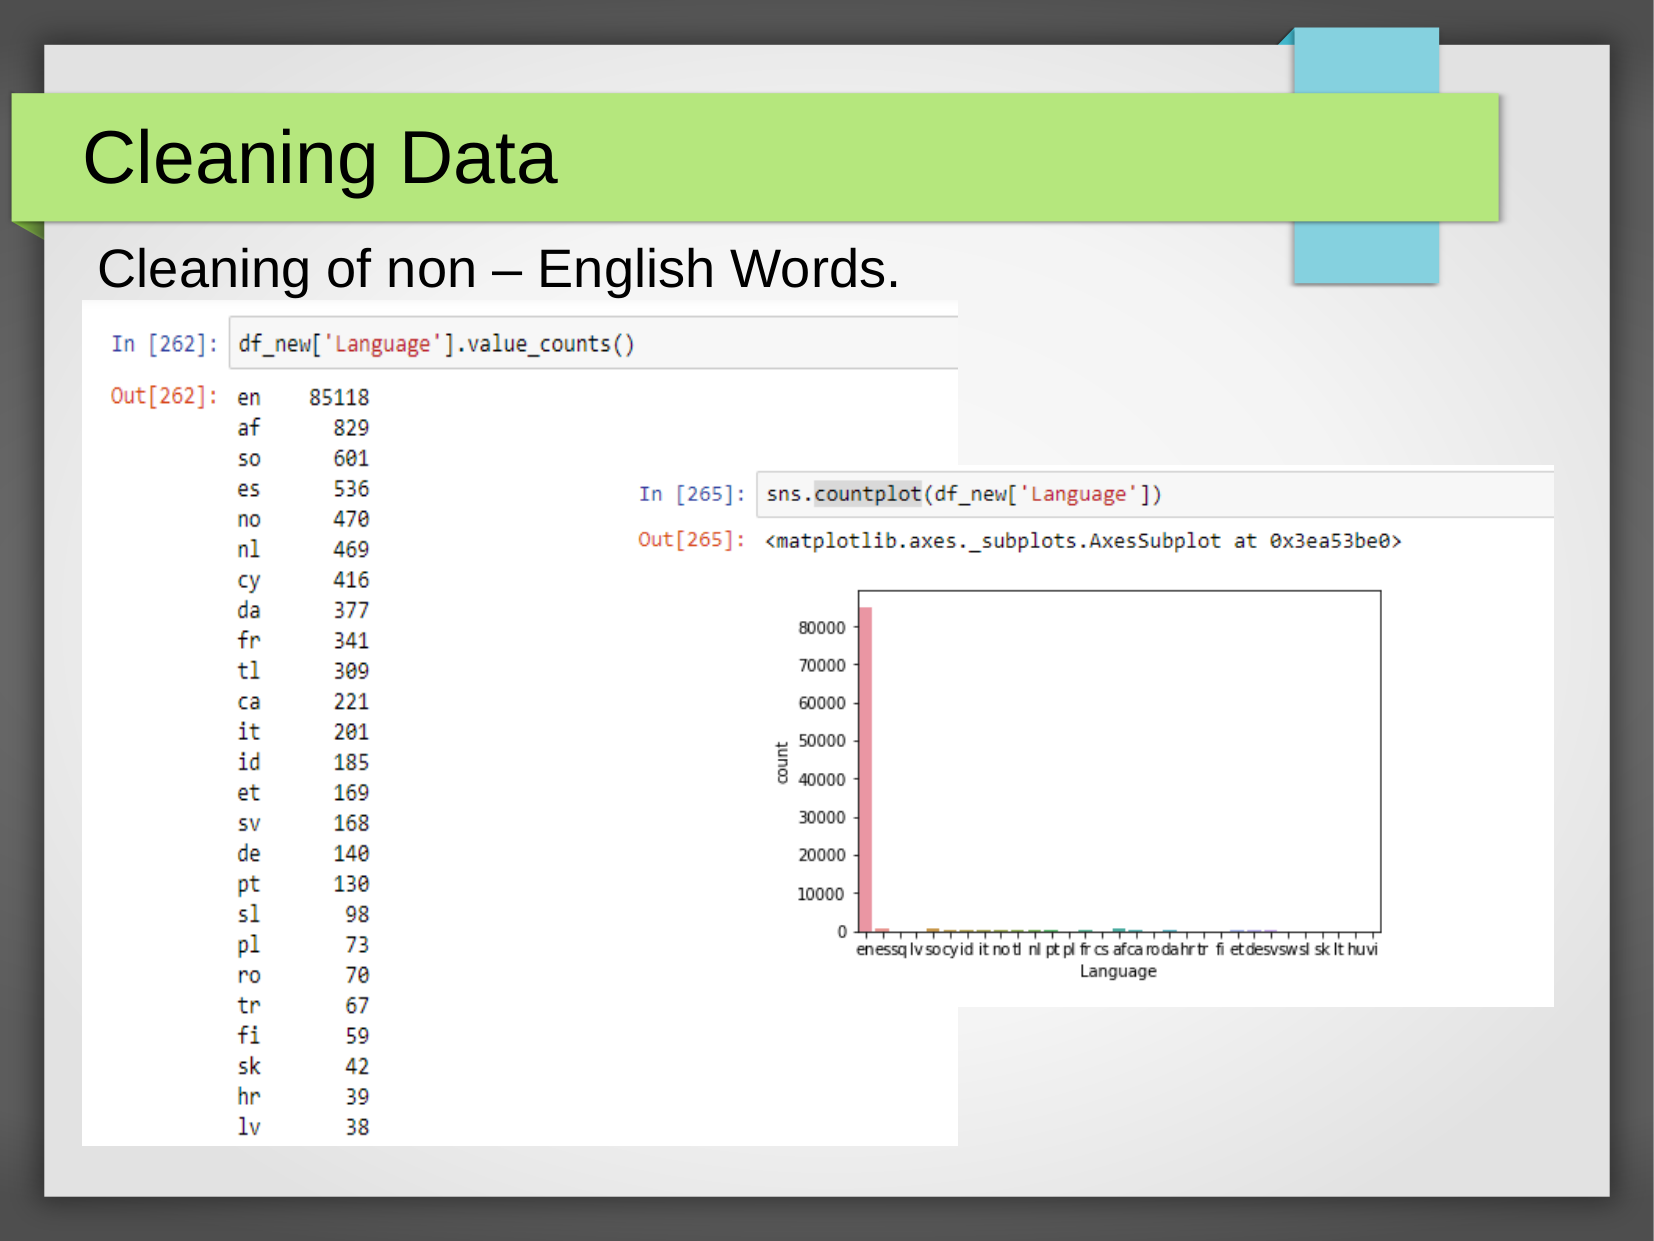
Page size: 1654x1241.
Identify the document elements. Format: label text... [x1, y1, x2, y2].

title Cleaning Data [82, 94, 1264, 213]
picture [82, 300, 1554, 1146]
list Cleaning of non – English Words. [82, 233, 1571, 1015]
